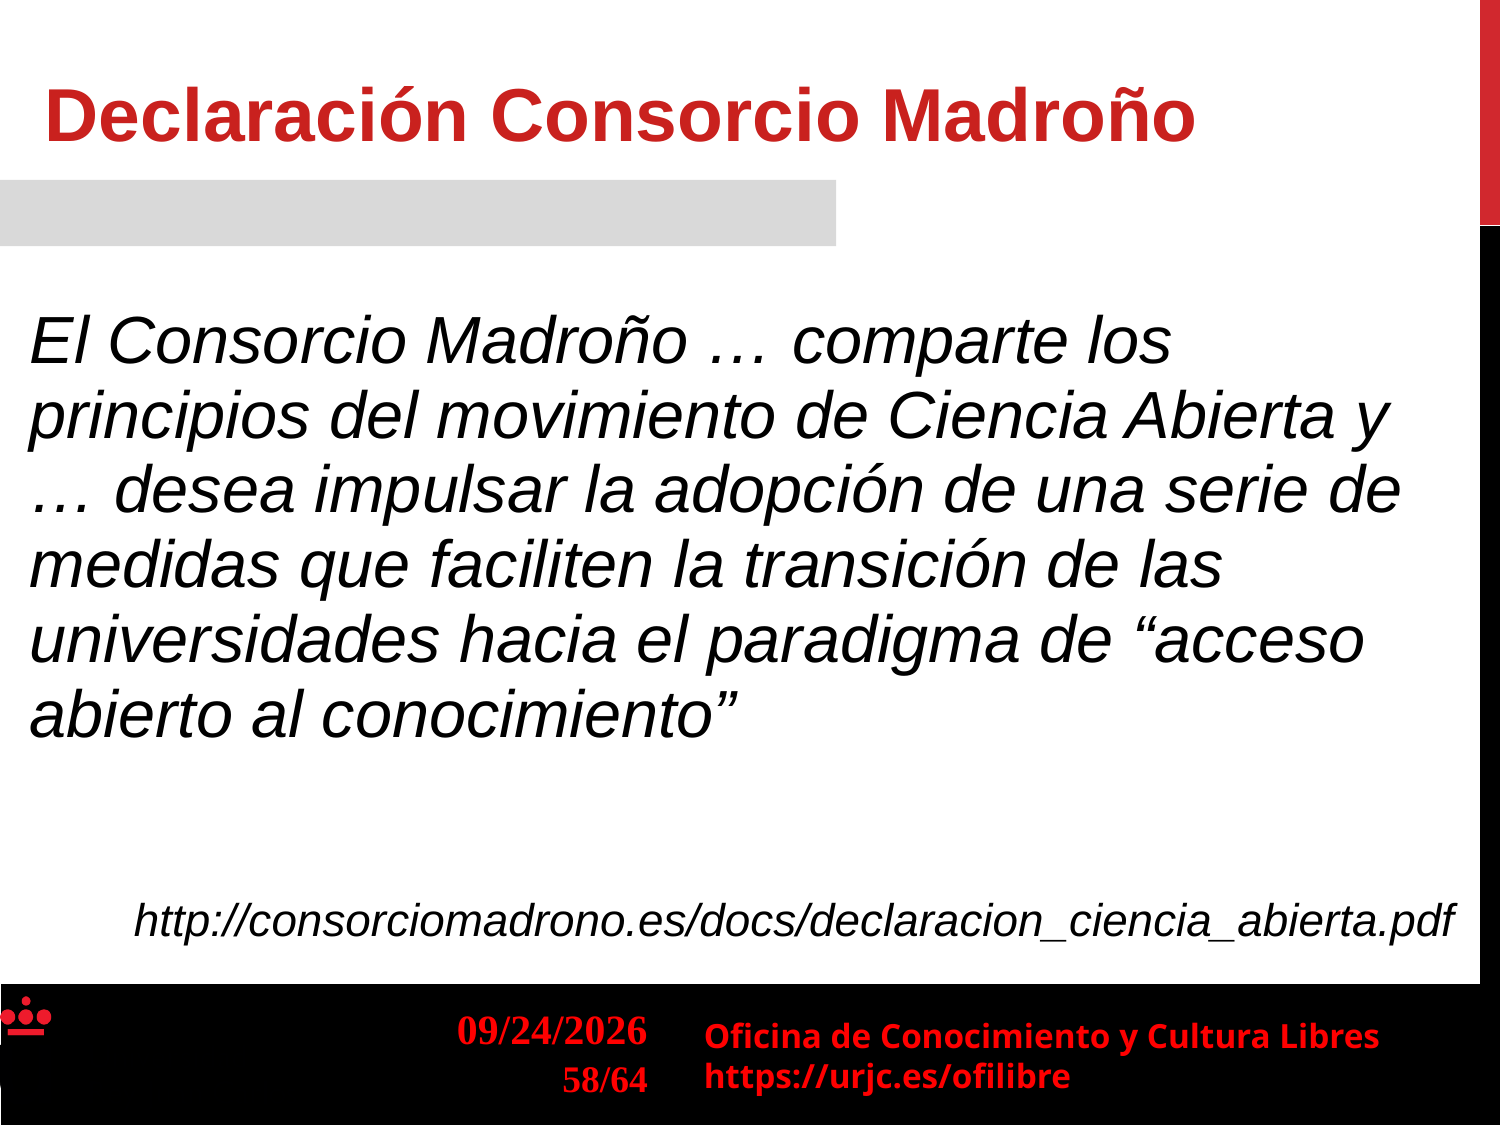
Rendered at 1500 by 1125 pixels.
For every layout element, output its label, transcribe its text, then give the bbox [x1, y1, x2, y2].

text_box El Consorcio Madroño … comparte los principios del movimiento de Ciencia Abierta y … desea impulsar la adopción de una serie de medidas que faciliten la transición de las universidades hacia el paradigma de “acceso abierto al conocimiento” http://consorciomadrono.es/docs/declaracion_ciencia_abierta.pdf [15, 295, 1471, 1034]
text_box Declaración Consorcio Madroño [30, 66, 1381, 249]
title [75, 15, 1425, 172]
